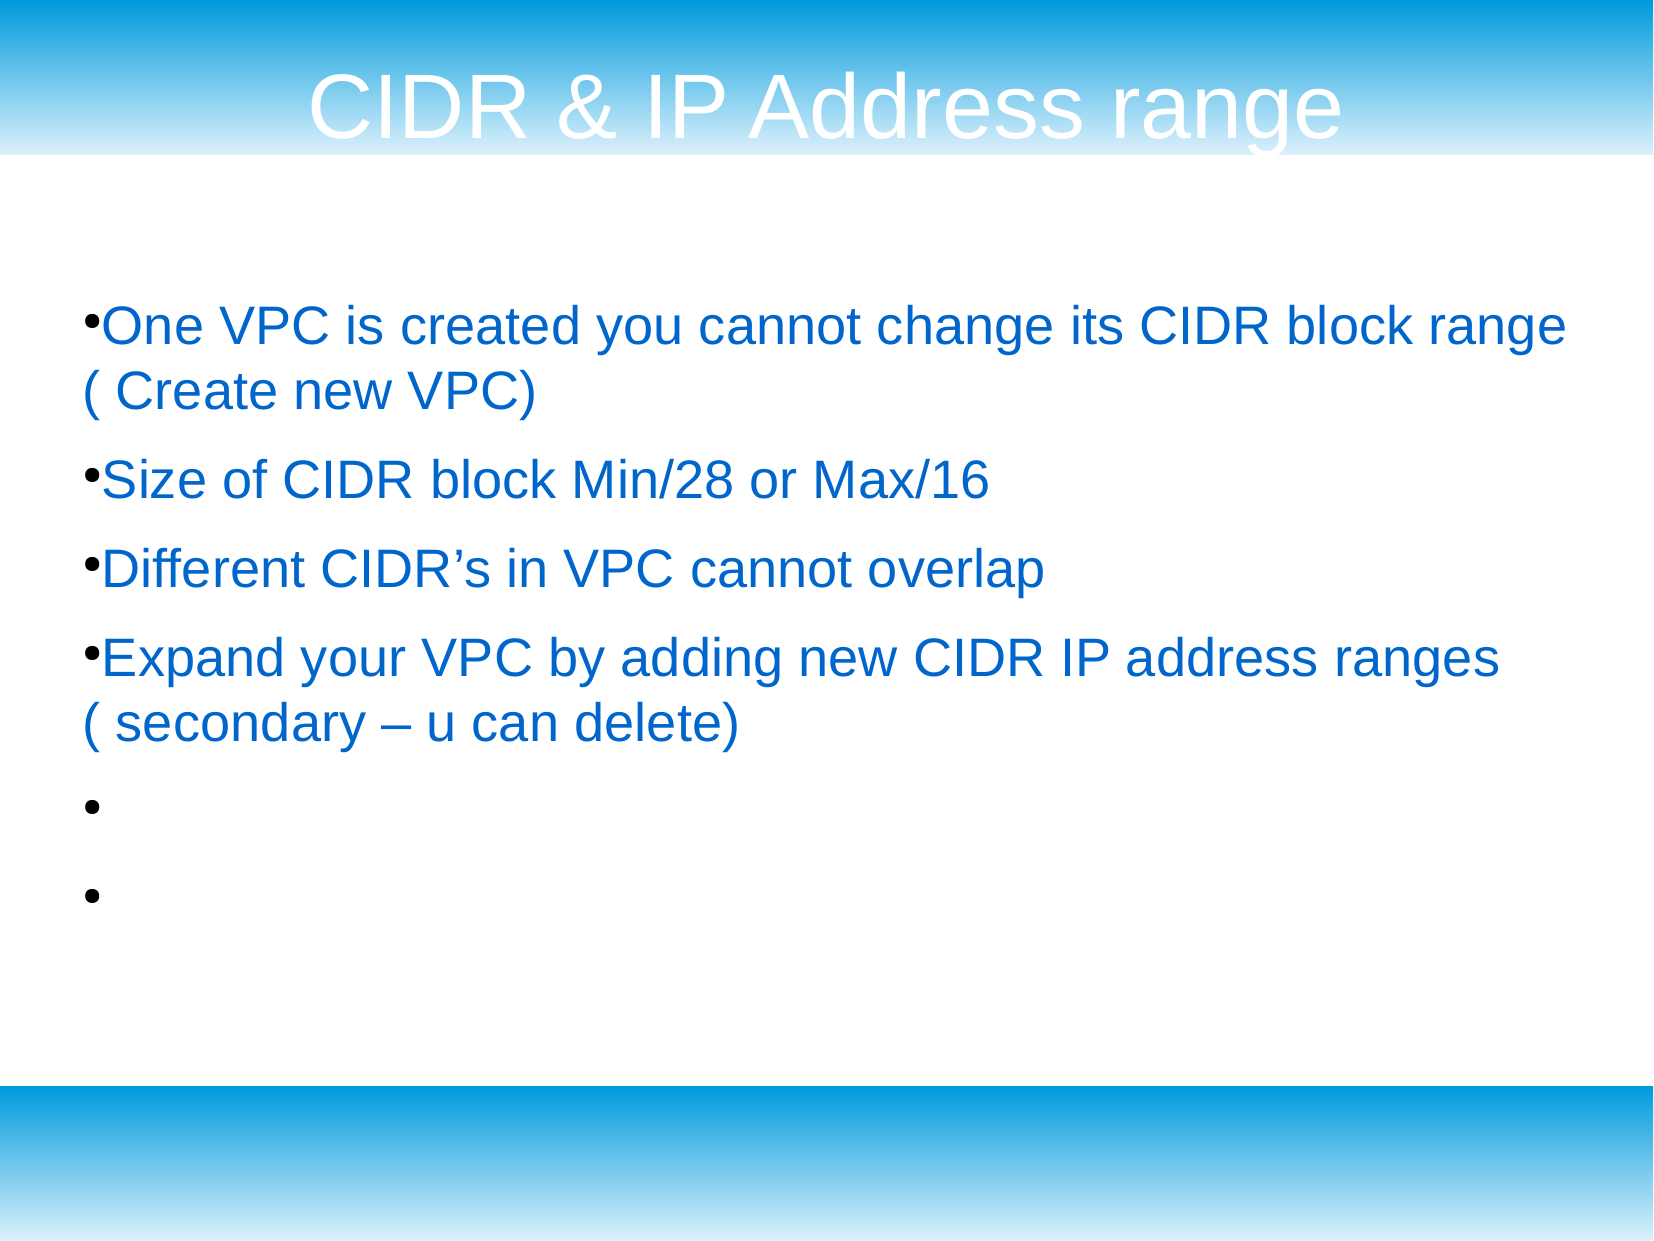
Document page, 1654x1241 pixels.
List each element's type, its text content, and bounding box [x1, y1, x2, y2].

list One VPC is created you cannot change its CIDR block range ( Create new VPC) Size of CIDR block Min/28 or Max/16 Different CIDR’s in VPC cannot overlap Expand your VPC by adding new CIDR IP address ranges ( secondary – u can delete) [82, 290, 1571, 1010]
title CIDR & IP Address range [82, 49, 1571, 155]
